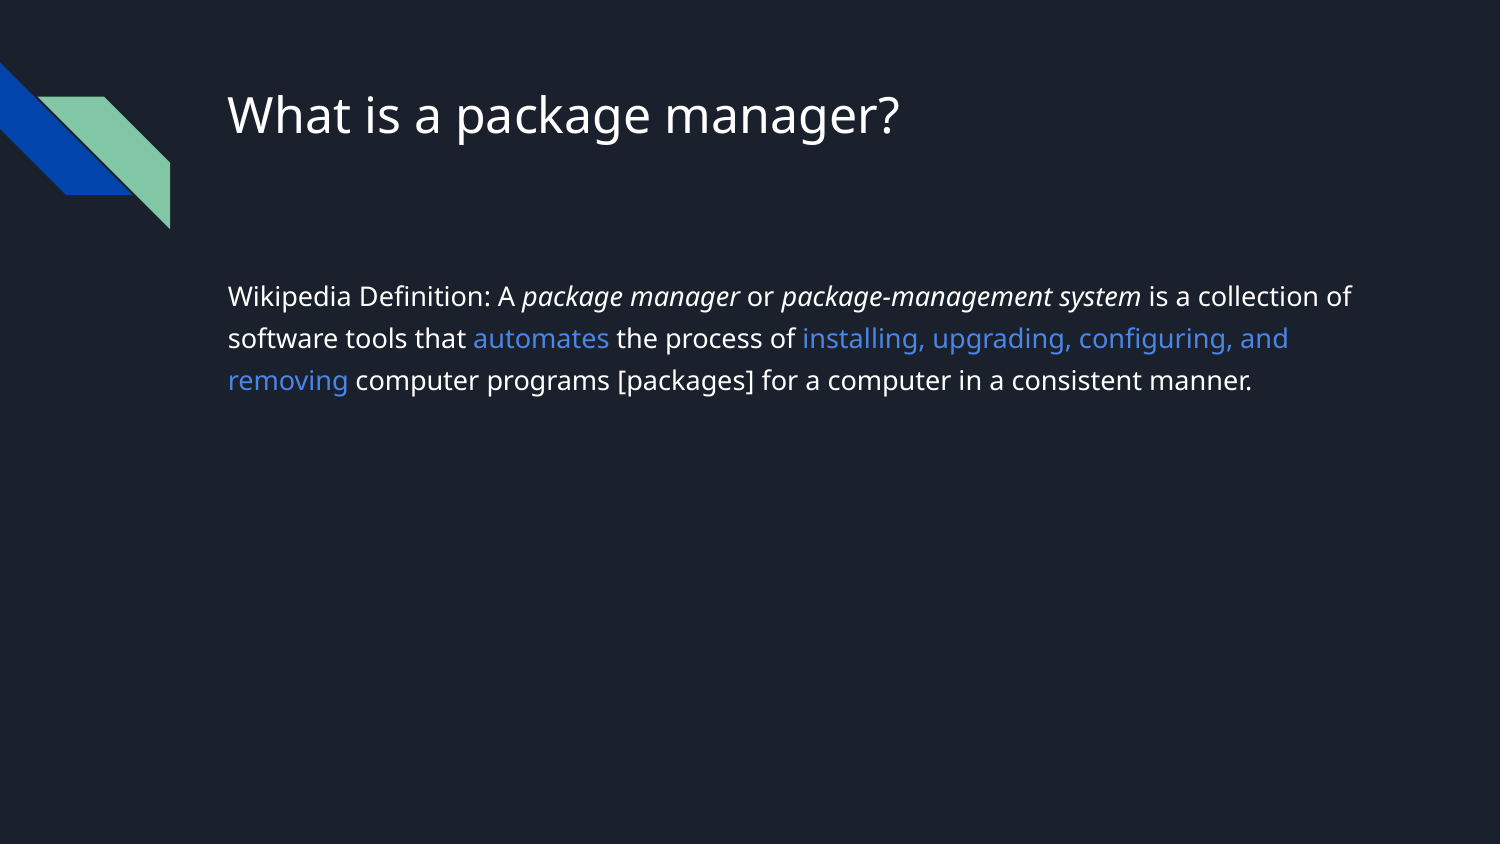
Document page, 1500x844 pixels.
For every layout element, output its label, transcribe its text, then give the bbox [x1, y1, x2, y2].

title What is a package manager? [212, 64, 1368, 215]
list Wikipedia Definition: A package manager or package-management system is a collection of software tools that automates the process of installing, upgrading, configuring, and removing computer programs [packages] for a computer in a consistent manner. [212, 257, 1368, 735]
